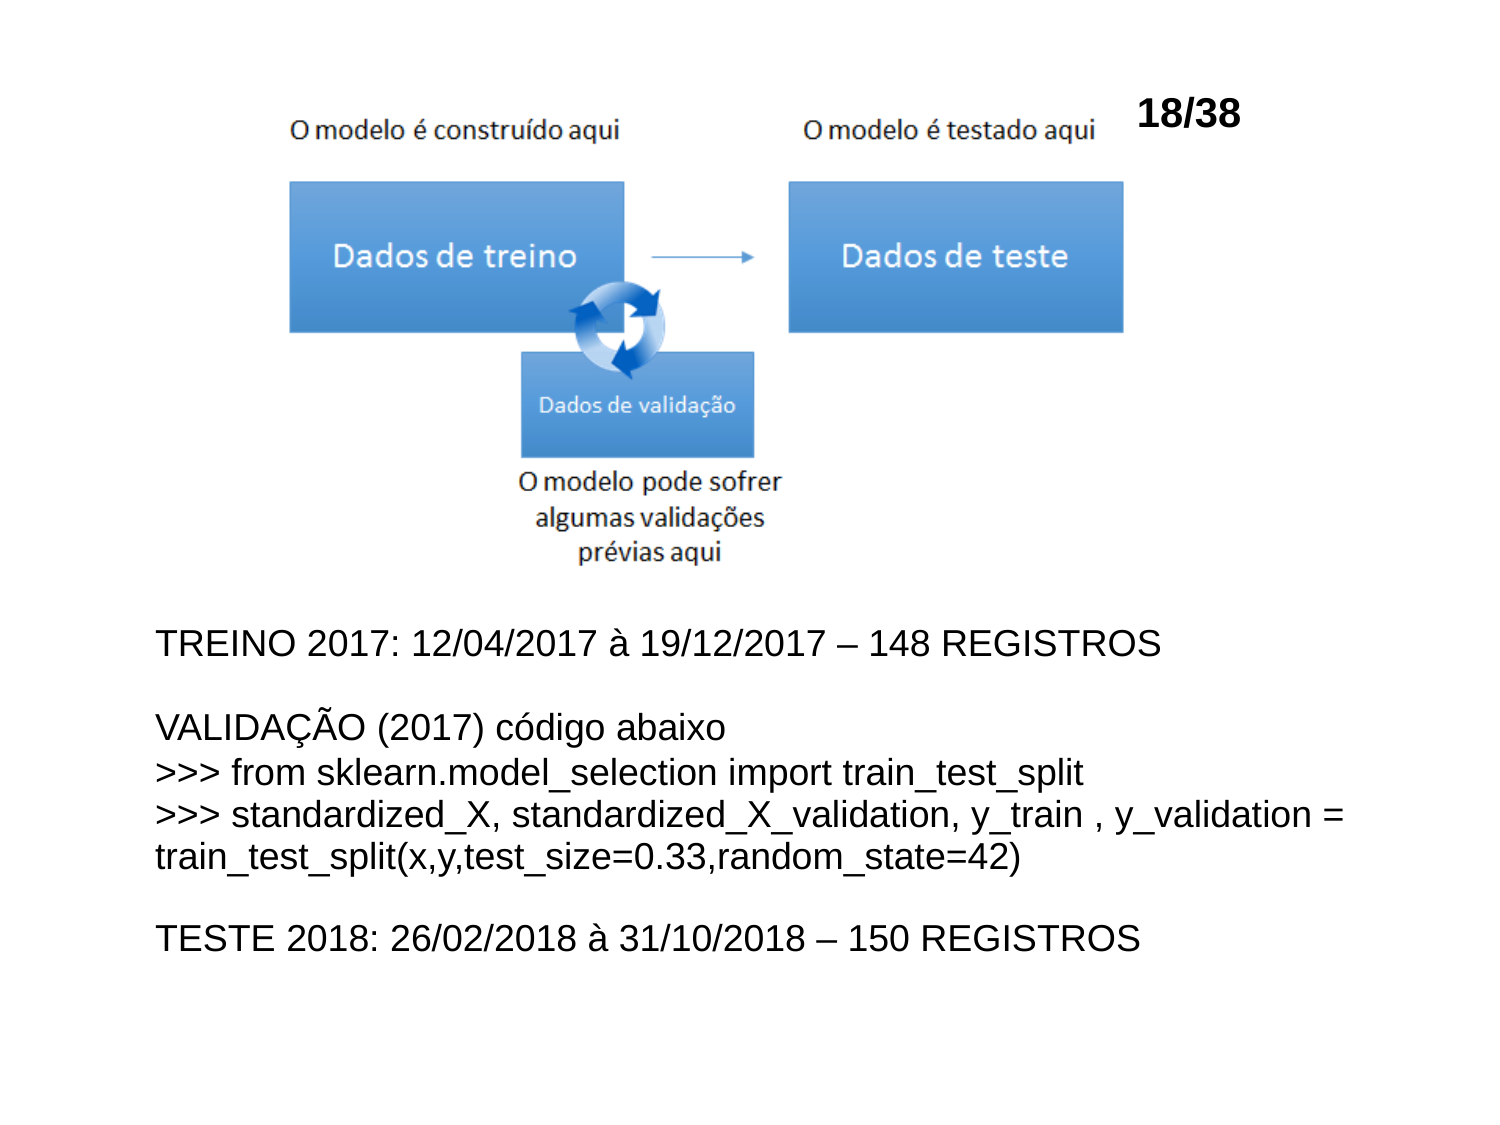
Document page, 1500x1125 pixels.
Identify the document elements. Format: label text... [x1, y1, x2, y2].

text_box TREINO 2017: 12/04/2017 à 19/12/2017 – 148 REGISTROS VALIDAÇÃO (2017) código abaixo [140, 615, 1360, 756]
picture [271, 91, 1127, 578]
text_box TESTE 2018: 26/02/2018 à 31/10/2018 – 150 REGISTROS [140, 910, 1360, 1052]
text_box >>> from sklearn.model_selection import train_test_split >>> standardized_X, standardized_X_validation, y_train , y_validation = train_test_split(x,y,test_size=0.33,random_state=42) [140, 756, 1360, 885]
text_box 18/38 [1122, 82, 1335, 144]
